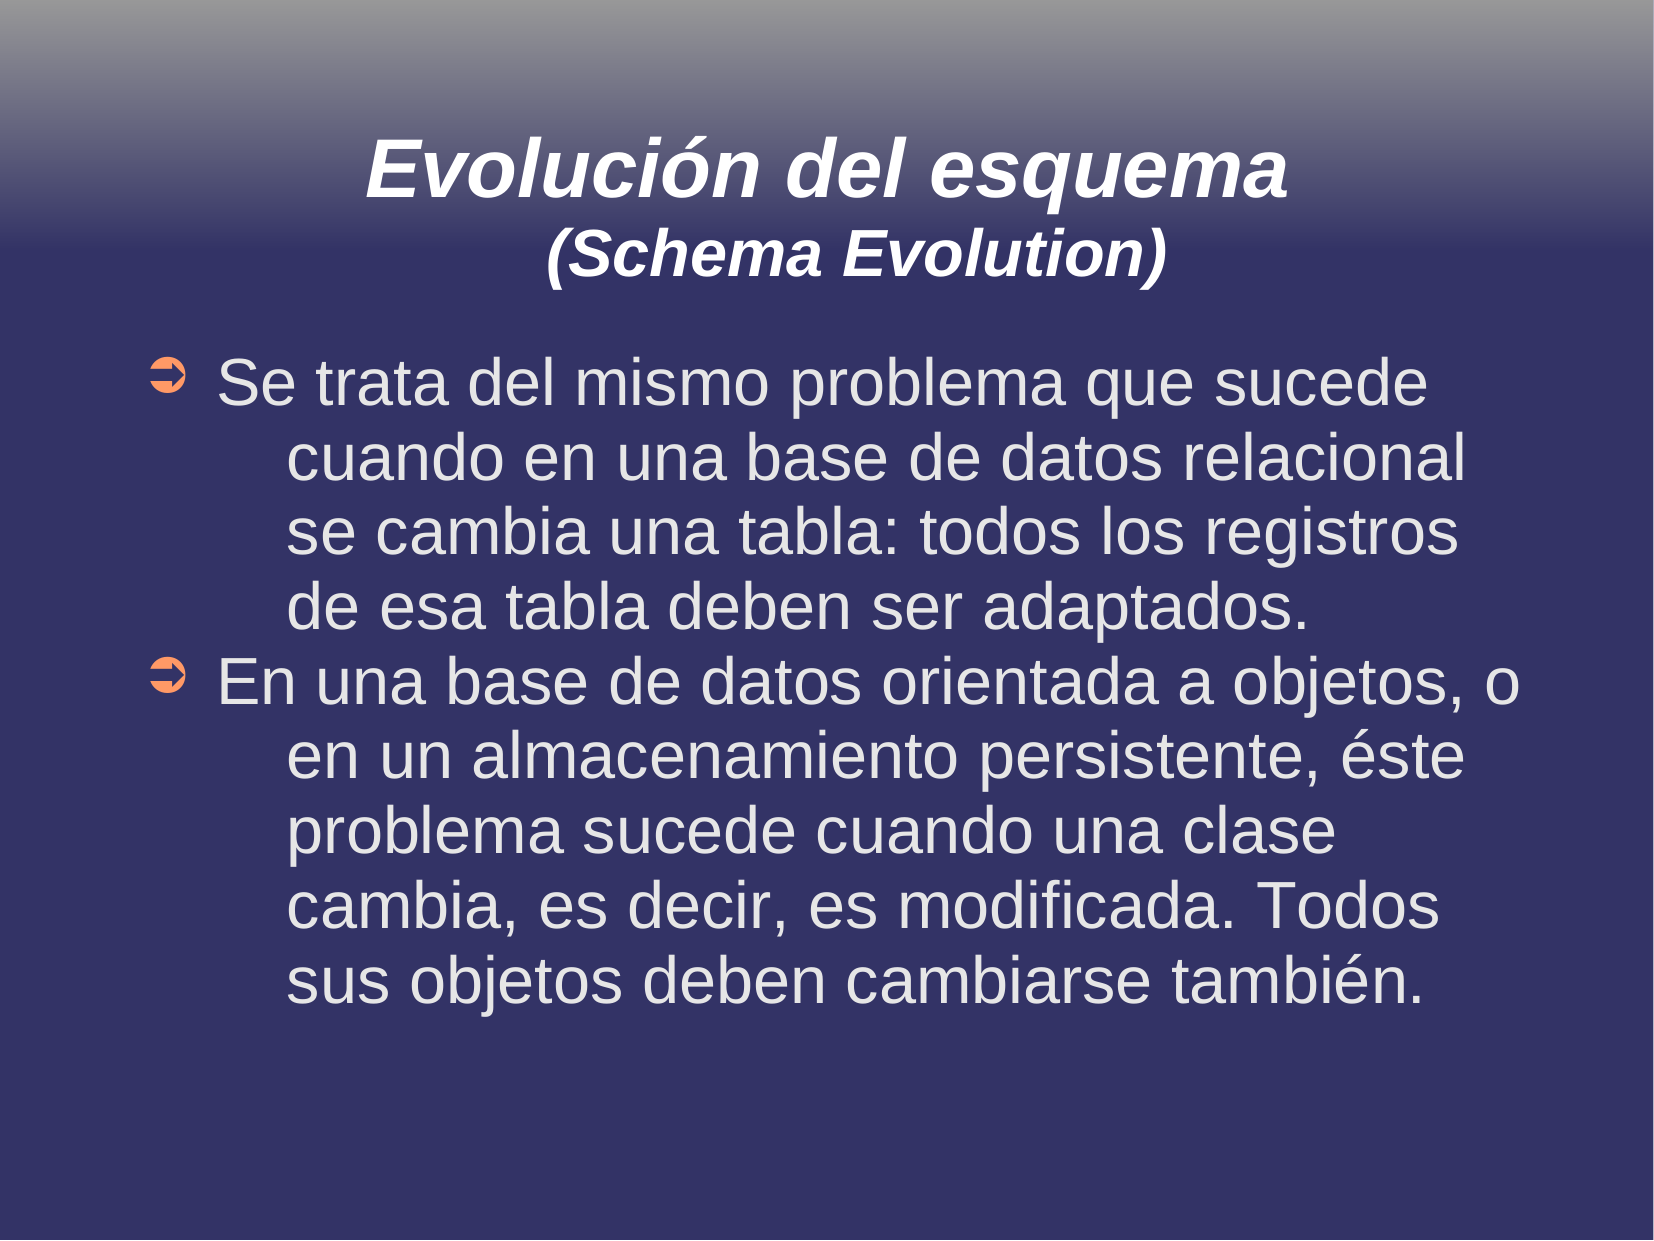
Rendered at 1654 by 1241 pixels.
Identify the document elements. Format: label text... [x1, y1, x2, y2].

title Evolución del esquema (Schema Evolution) [121, 102, 1534, 311]
list Se trata del mismo problema que sucede cuando en una base de datos relacional se cambia una tabla: todos los registros de esa tabla deben ser adaptados. En una base de datos orientada a objetos, o en un almacenamiento persistente, éste problema sucede cuando una clase cambia, es decir, es modificada. Todos sus objetos deben cambiarse también. [121, 344, 1534, 1127]
